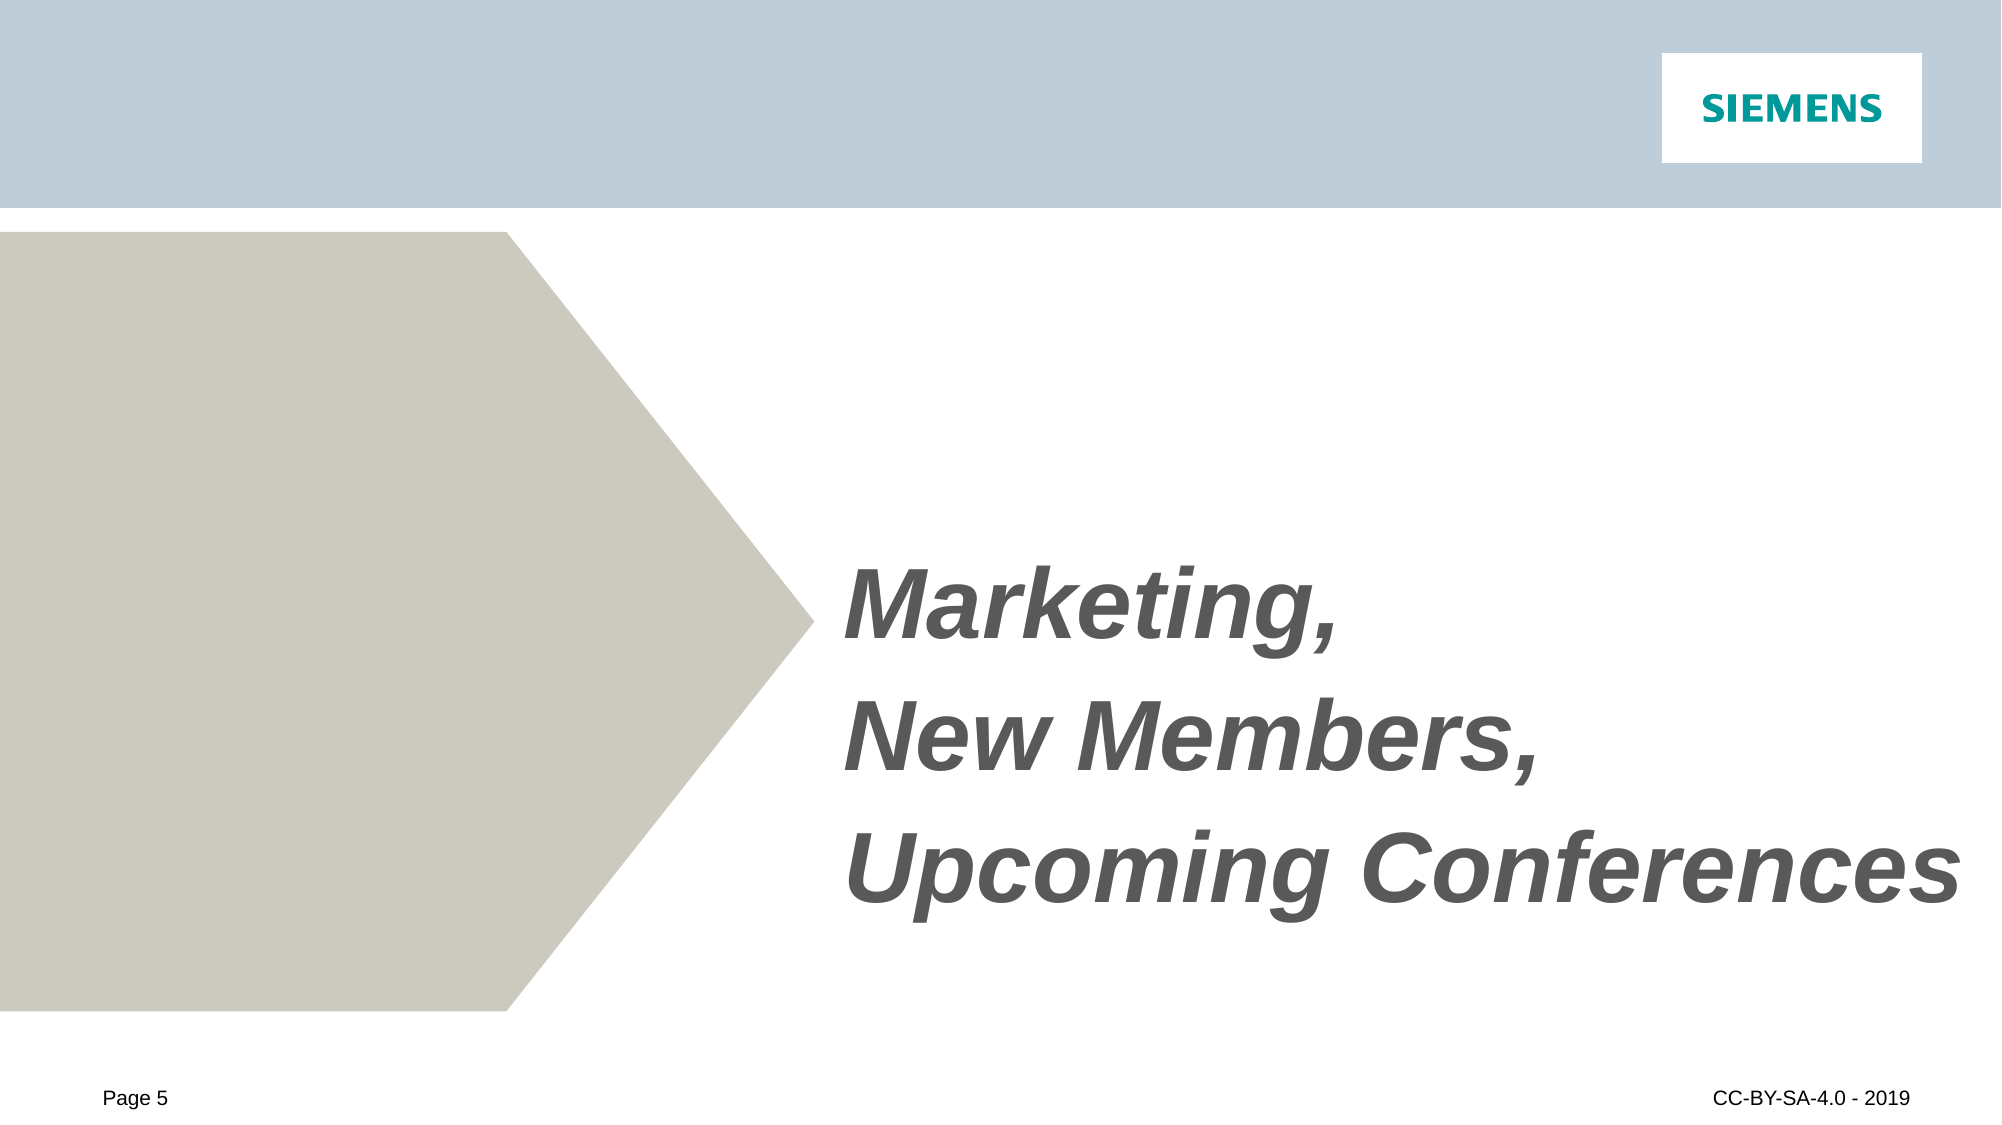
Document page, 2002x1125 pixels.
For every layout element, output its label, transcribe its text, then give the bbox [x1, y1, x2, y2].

text_box Marketing, New Members, Upcoming Conferences [843, 526, 2001, 983]
text_box [0, 231, 815, 1012]
